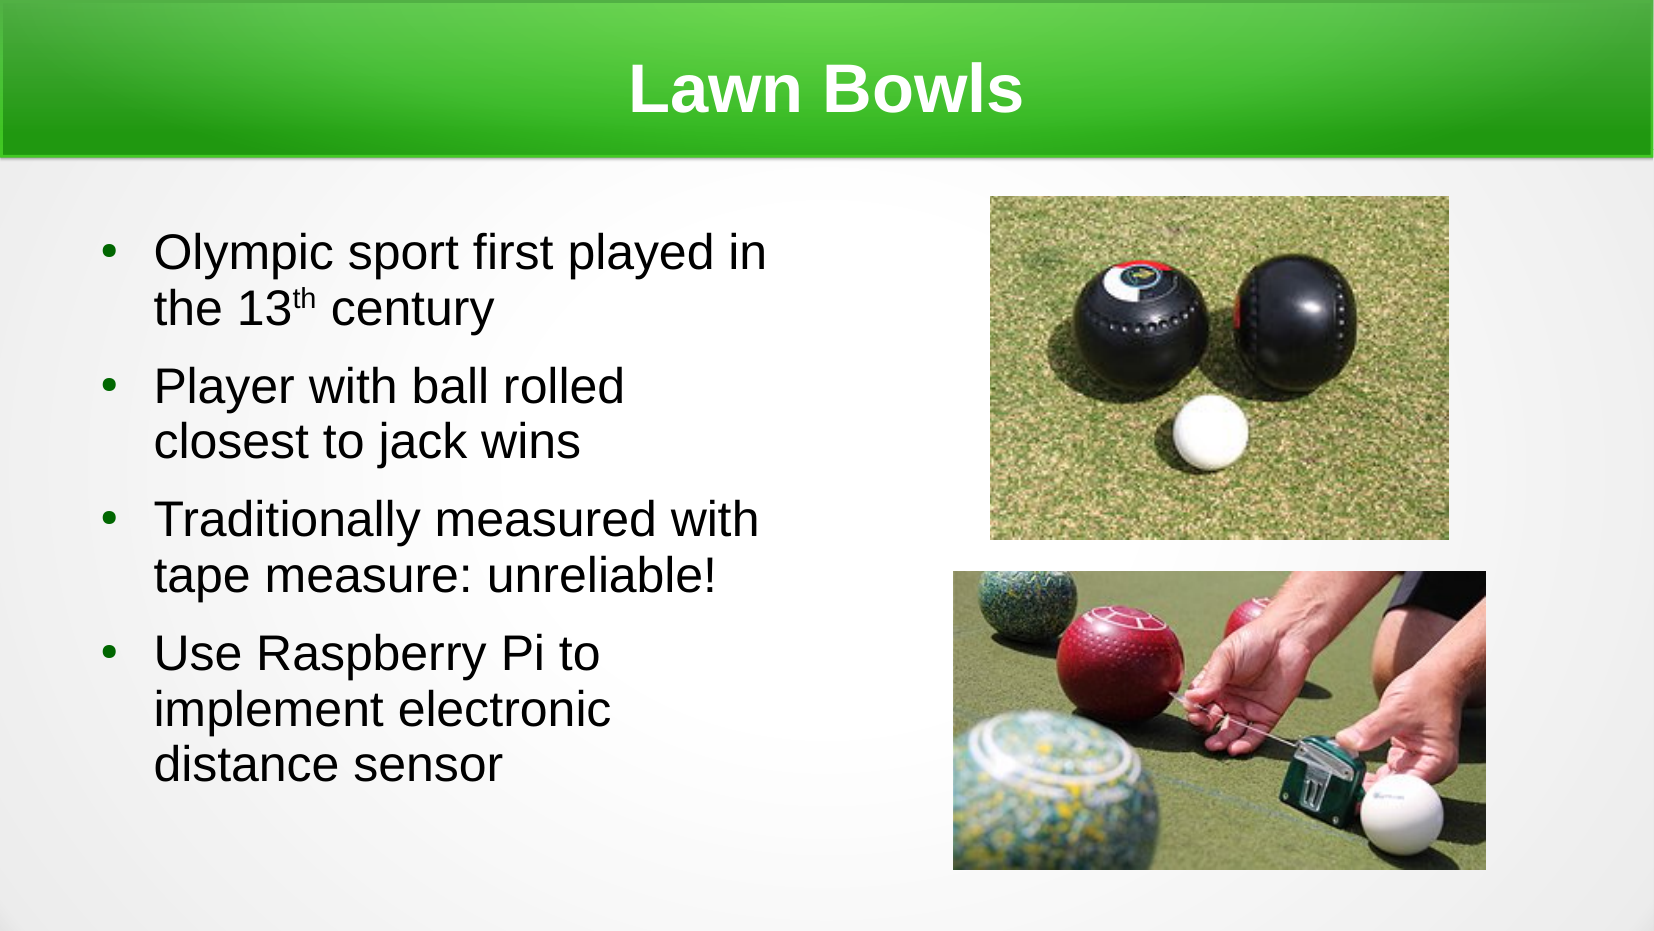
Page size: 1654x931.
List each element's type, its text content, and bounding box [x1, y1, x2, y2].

list Olympic sport first played in the 13th century Player with ball rolled closest to jack wins Traditionally measured with tape measure: unreliable! Use Raspberry Pi to implement electronic distance sensor [82, 224, 781, 841]
title Lawn Bowls [82, 35, 1571, 142]
picture [953, 571, 1486, 871]
picture [990, 196, 1449, 541]
